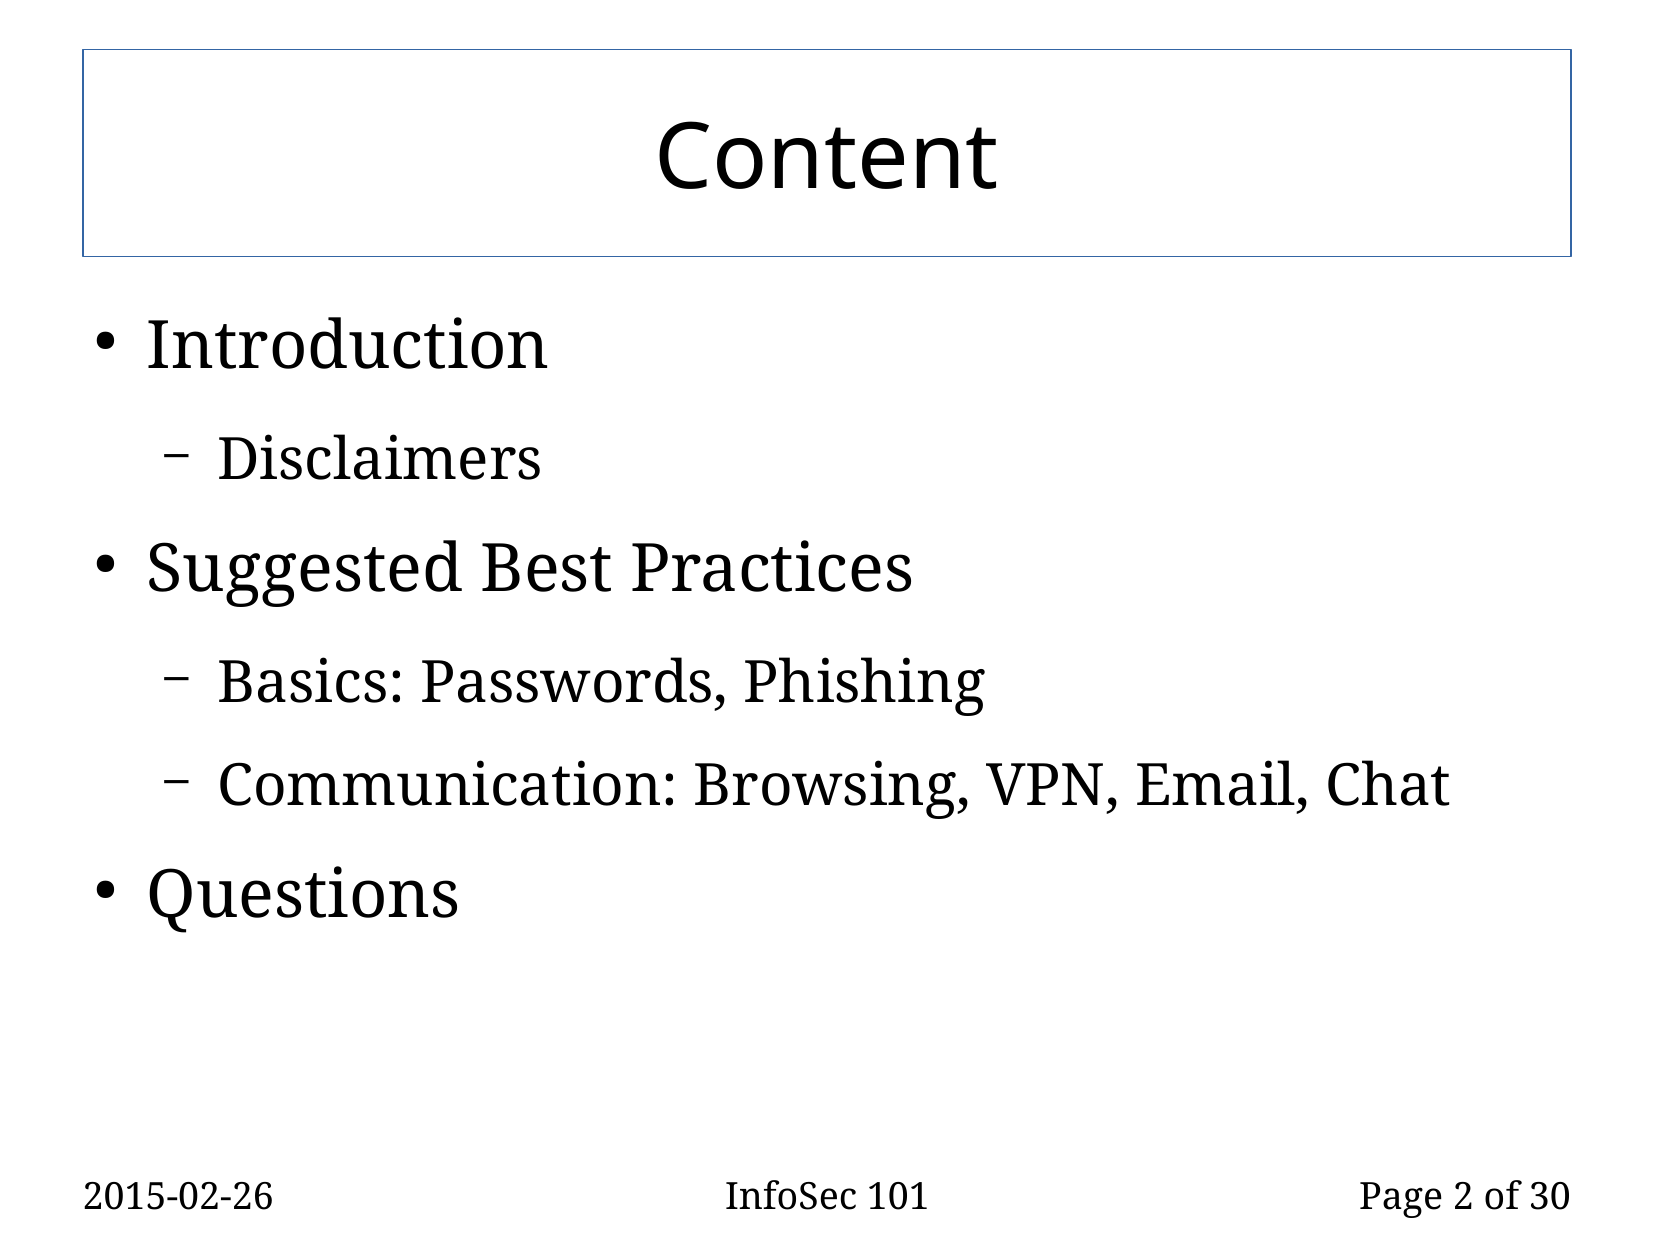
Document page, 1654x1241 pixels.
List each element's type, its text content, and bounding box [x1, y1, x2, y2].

title Content [82, 49, 1571, 257]
list Introduction Disclaimers Suggested Best Practices Basics: Passwords, Phishing Communication: Browsing, VPN, Email, Chat Questions [75, 296, 1565, 1132]
